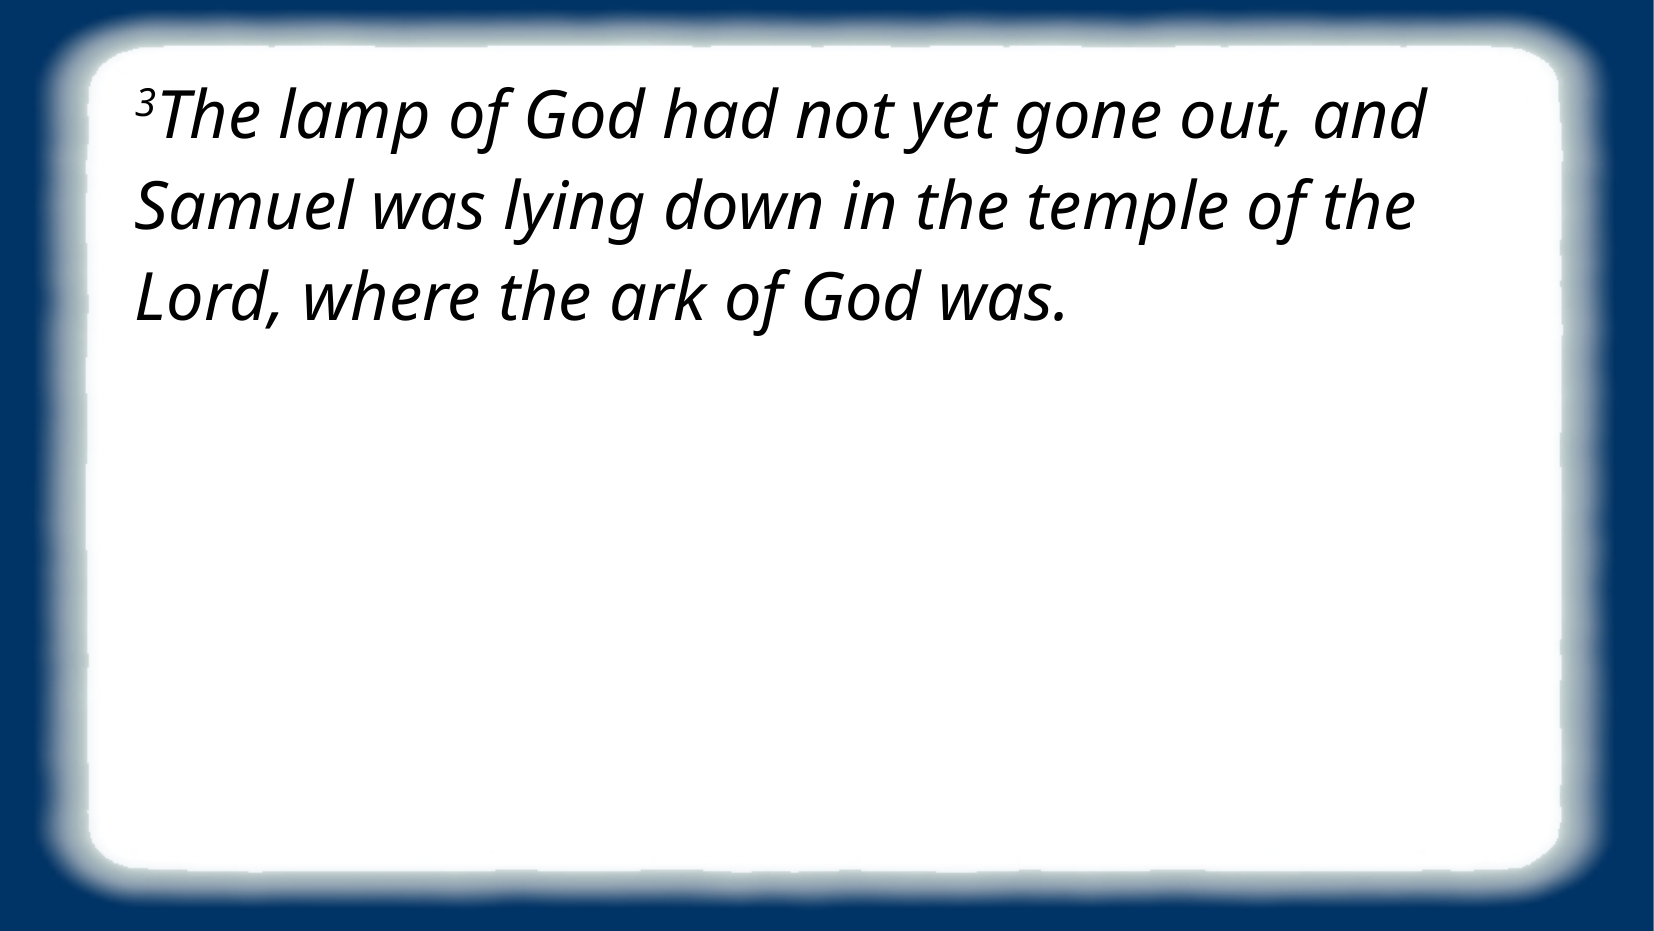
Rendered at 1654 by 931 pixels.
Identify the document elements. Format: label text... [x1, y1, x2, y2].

text_box 3The lamp of God had not yet gone out, and Samuel was lying down in the temple of the Lord, where the ark of God was. [120, 60, 1531, 342]
picture [0, 0, 1654, 931]
